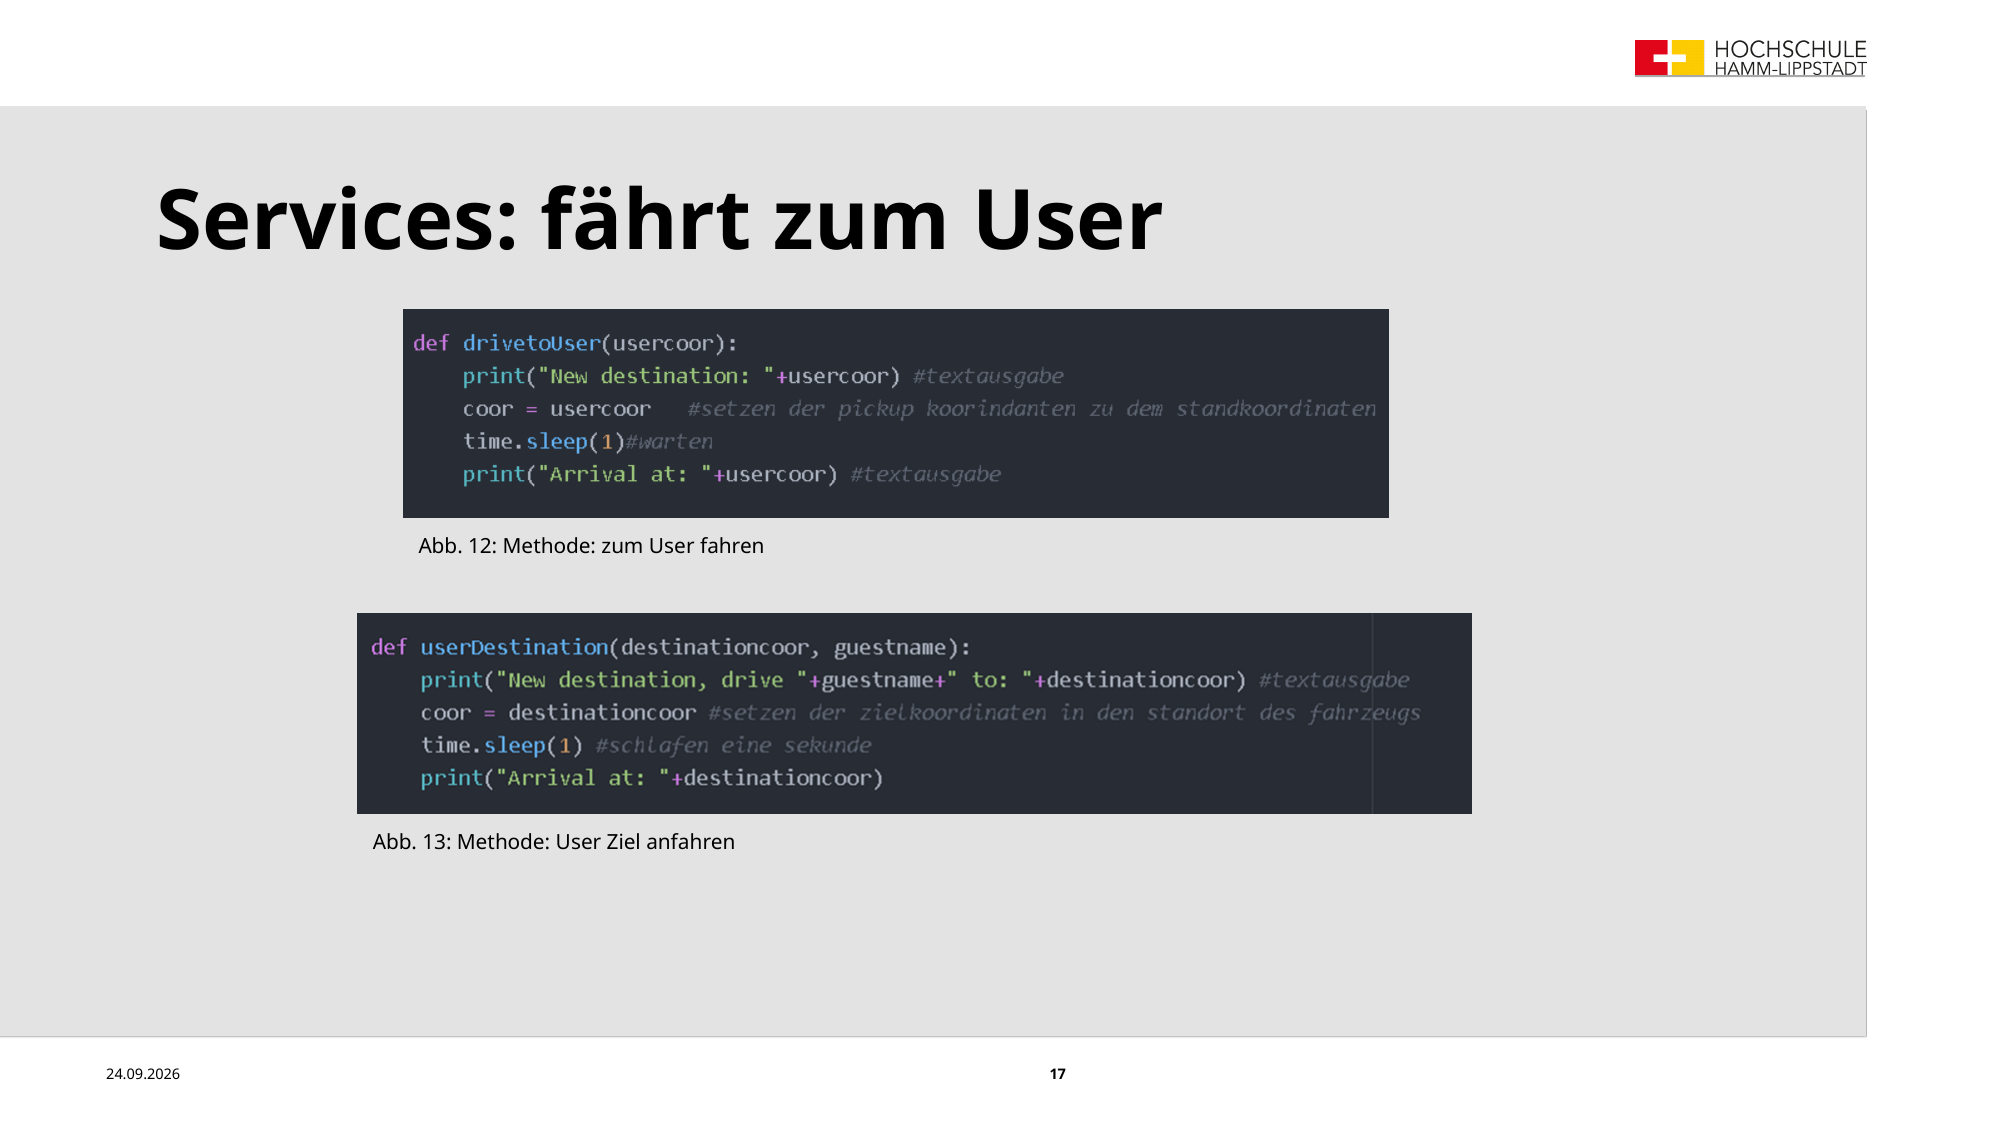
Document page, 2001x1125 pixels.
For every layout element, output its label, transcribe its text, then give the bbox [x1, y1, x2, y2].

title Services: fährt zum User [141, 122, 1821, 310]
picture [357, 613, 1472, 814]
text_box Abb. 13: Methode: User Ziel anfahren [357, 820, 712, 862]
text_box 11.07.2021 [106, 1065, 457, 1084]
text_box [1049, 1065, 1400, 1084]
text_box Abb. 12: Methode: zum User fahren [403, 525, 741, 566]
picture [403, 309, 1389, 518]
